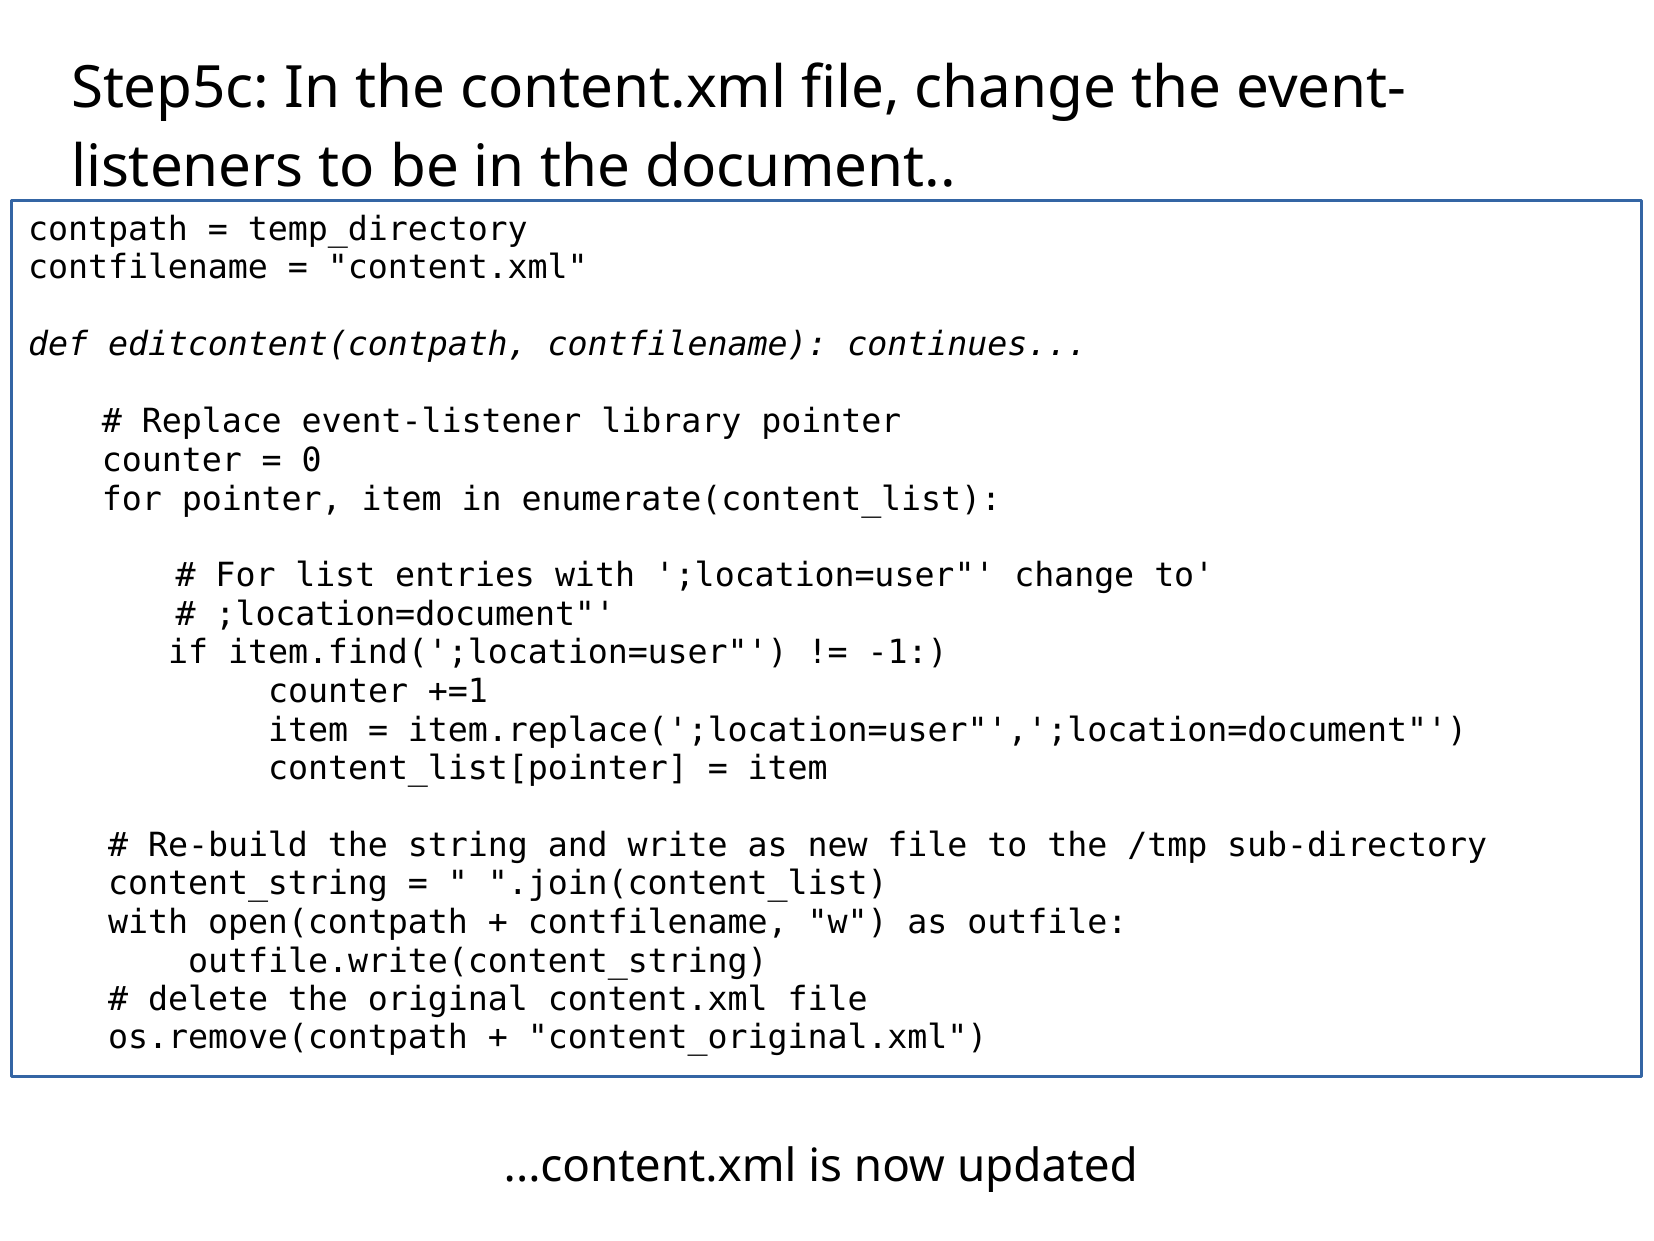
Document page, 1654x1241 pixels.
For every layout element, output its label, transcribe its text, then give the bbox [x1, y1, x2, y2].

text_box ...content.xml is now updated [76, 1133, 1566, 1193]
title Step5c: In the content.xml file, change the event-listeners to be in the document.. [70, 60, 1560, 189]
text_box contpath = temp_directory contfilename = "content.xml" def editcontent(contpath, contfilename): continues... # Replace event-listener library pointer counter = 0 for pointer, item in enumerate(content_list): # For list entries with ';location=user"' change to' # ;location=document"' if item.find(';location=user"') != -1:) counter +=1 item = item.replace(';location=user"',';location=document"') content_list[pointer] = item # Re-build the string and write as new file to the /tmp sub-directory content_string = " ".join(content_list) with open(contpath + contfilename, "w") as outfile: outfile.write(content_string) # delete the original content.xml file os.remove(contpath + "content_original.xml") [11, 200, 1642, 1077]
